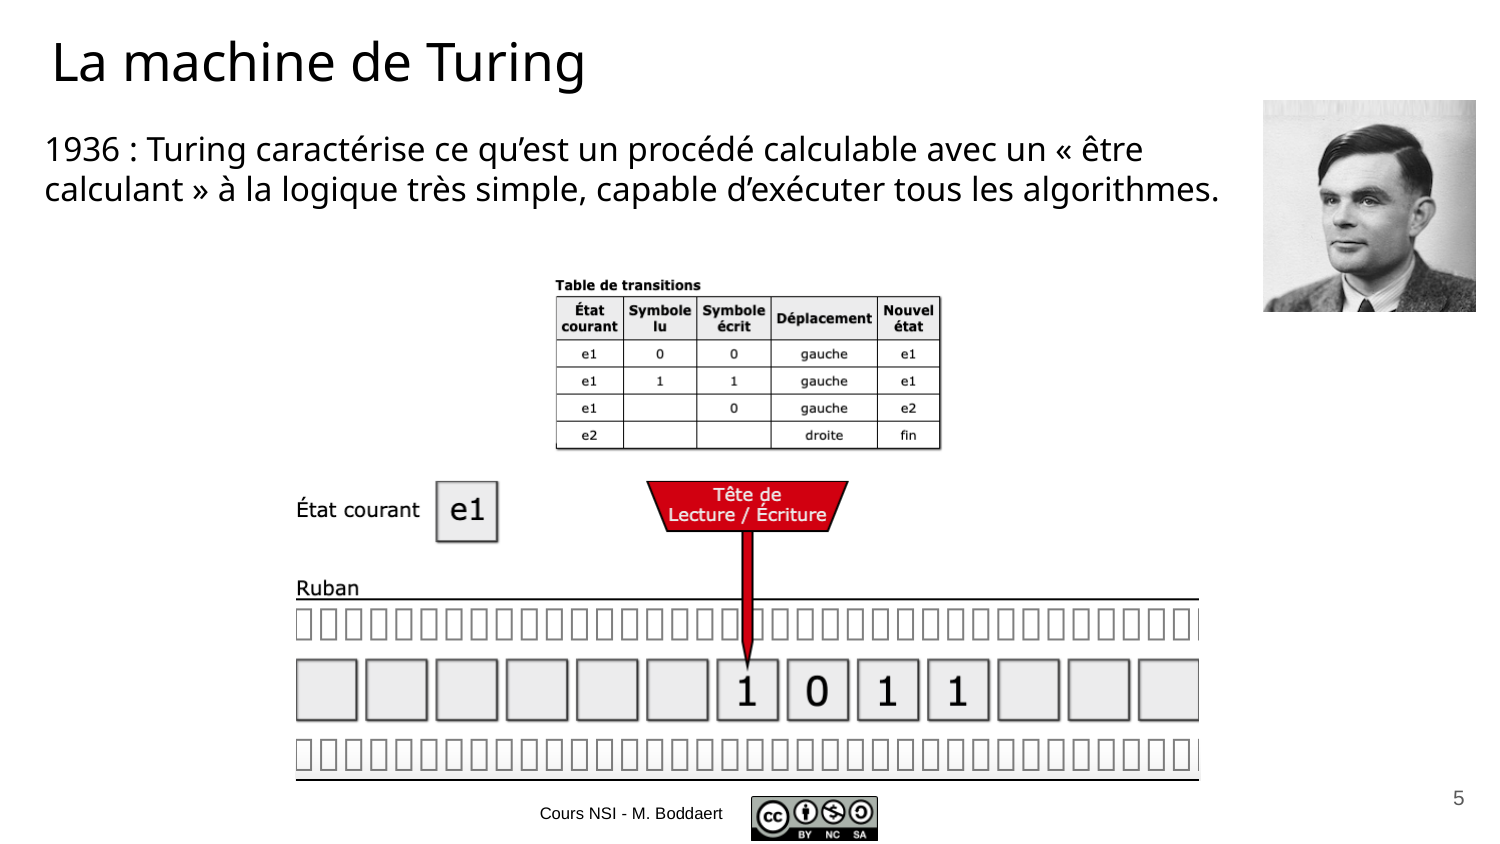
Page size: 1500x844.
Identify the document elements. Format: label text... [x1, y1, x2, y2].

picture [751, 796, 878, 841]
slide_number <numéro> [1389, 764, 1480, 830]
text_box 1936 : Turing caractérise ce qu’est un procédé calculable avec un « être calculant » à la logique très simple, capable d’exécuter tous les algorithmes. [29, 120, 1241, 325]
title La machine de Turing [51, 13, 1449, 108]
picture [1263, 100, 1476, 312]
picture [295, 236, 1201, 781]
